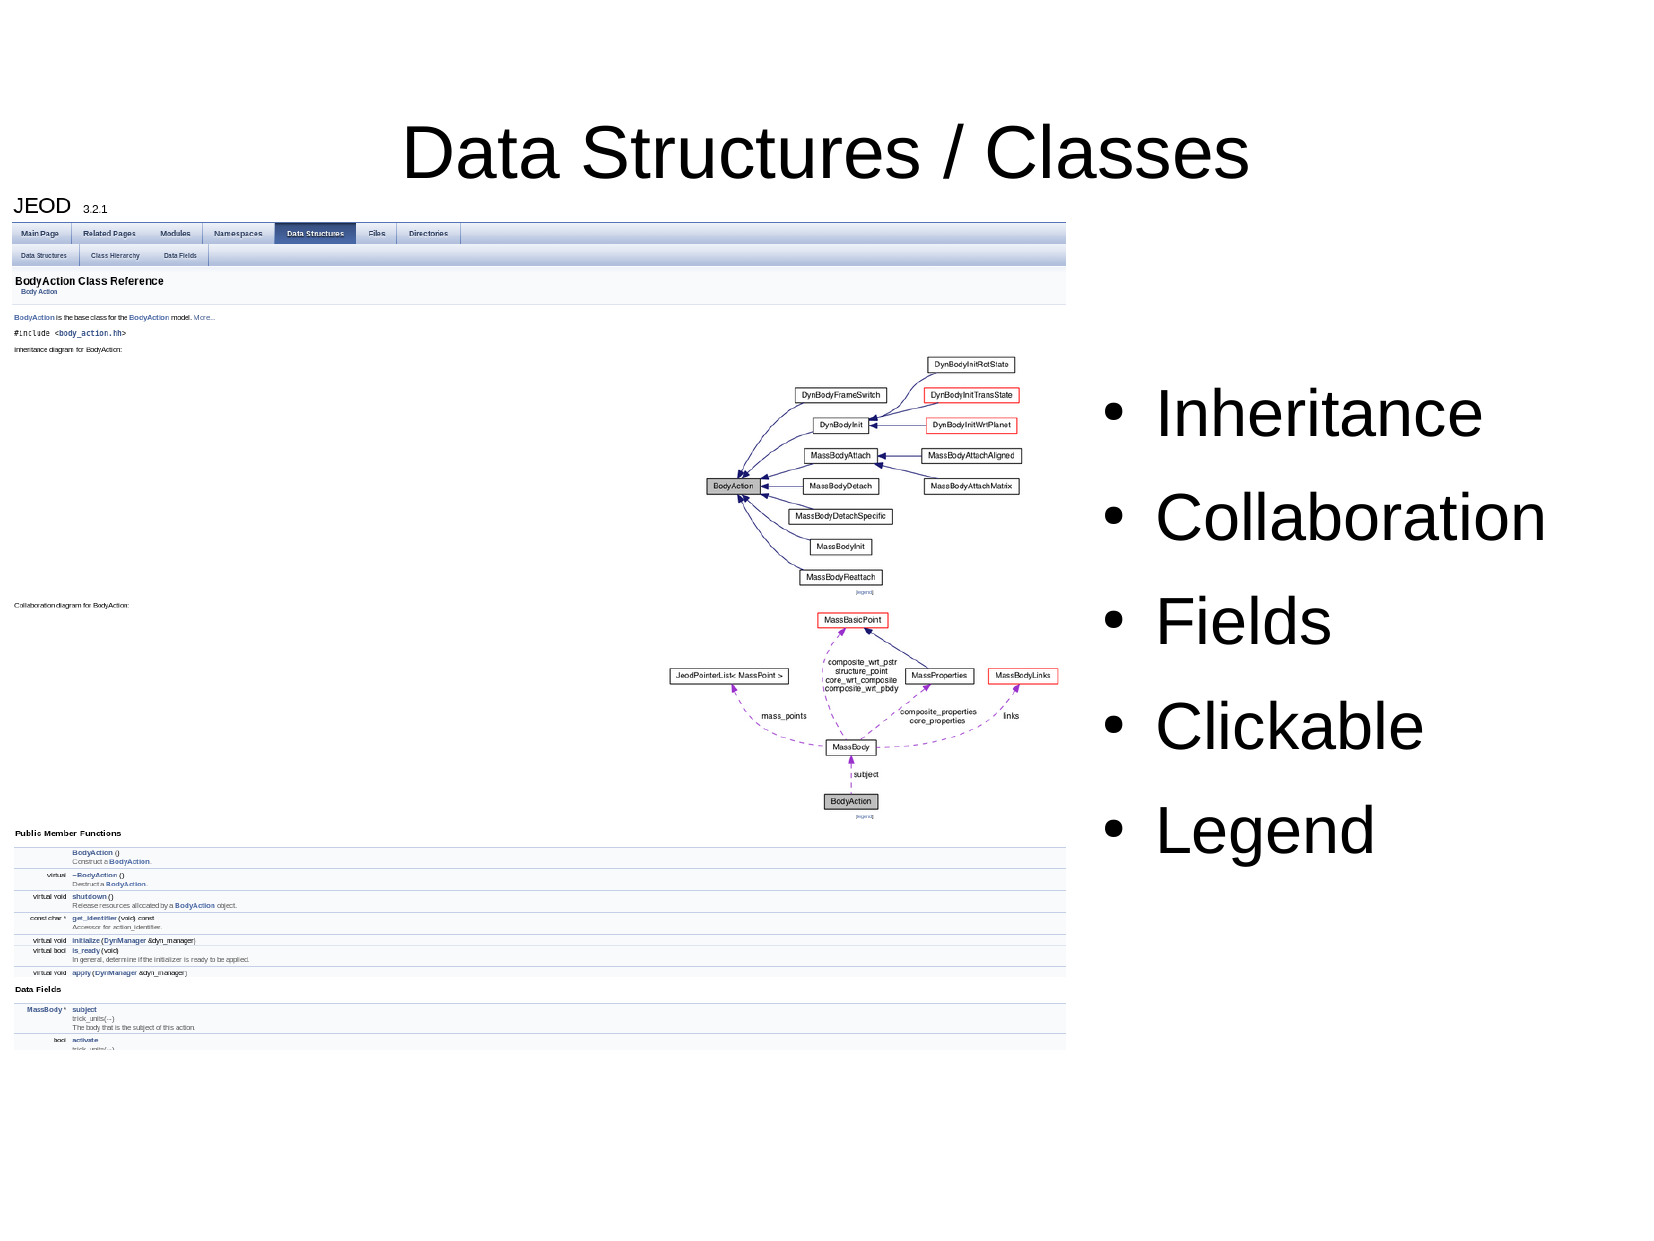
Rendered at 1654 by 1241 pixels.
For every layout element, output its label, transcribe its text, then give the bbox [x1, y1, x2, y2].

title Data Structures / Classes [82, 49, 1571, 257]
list Inheritance Collaboration Fields Clickable Legend [1084, 375, 1606, 1096]
picture [12, 192, 1066, 1051]
